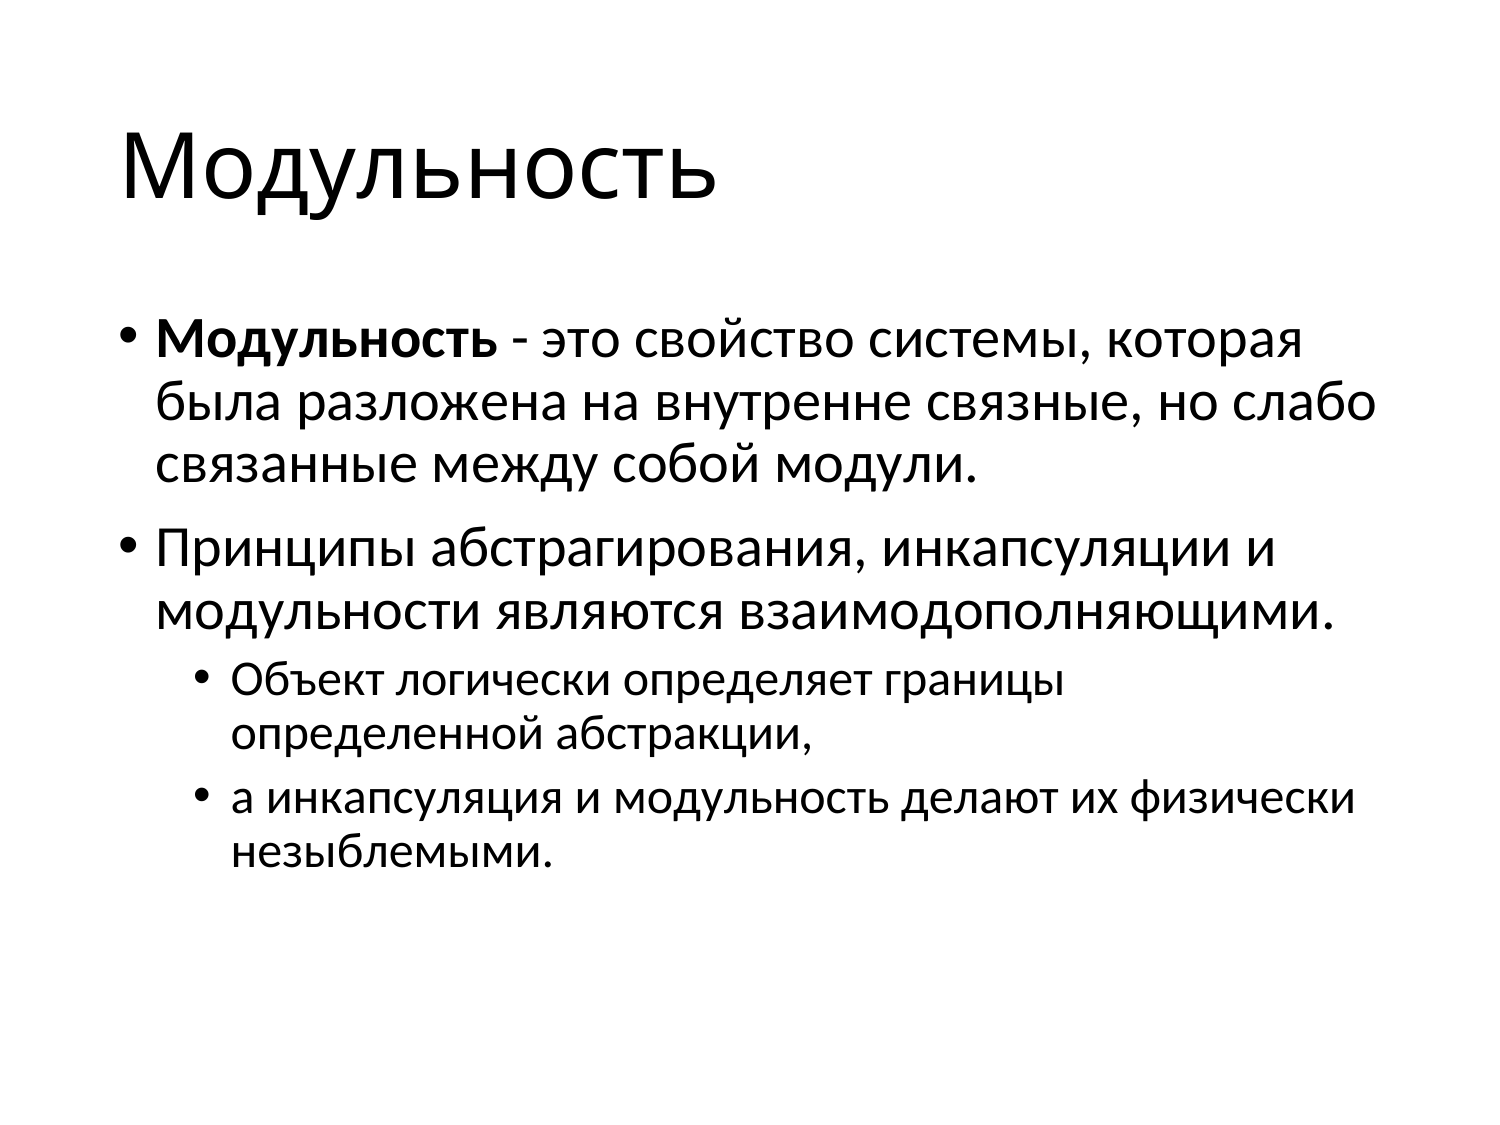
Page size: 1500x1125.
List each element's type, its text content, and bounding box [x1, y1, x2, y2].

list Модульность - это свойство системы, которая была разложена на внутренне связные, но слабо связанные между собой модули. Принципы абстрагирования, инкапсуляции и модульности являются взаимодополняющими. Объект логически определяет границы определенной абстракции, а инкапсуляция и модульность делают их физически незыблемыми. [103, 299, 1397, 1014]
title Модульность [103, 59, 1397, 278]
